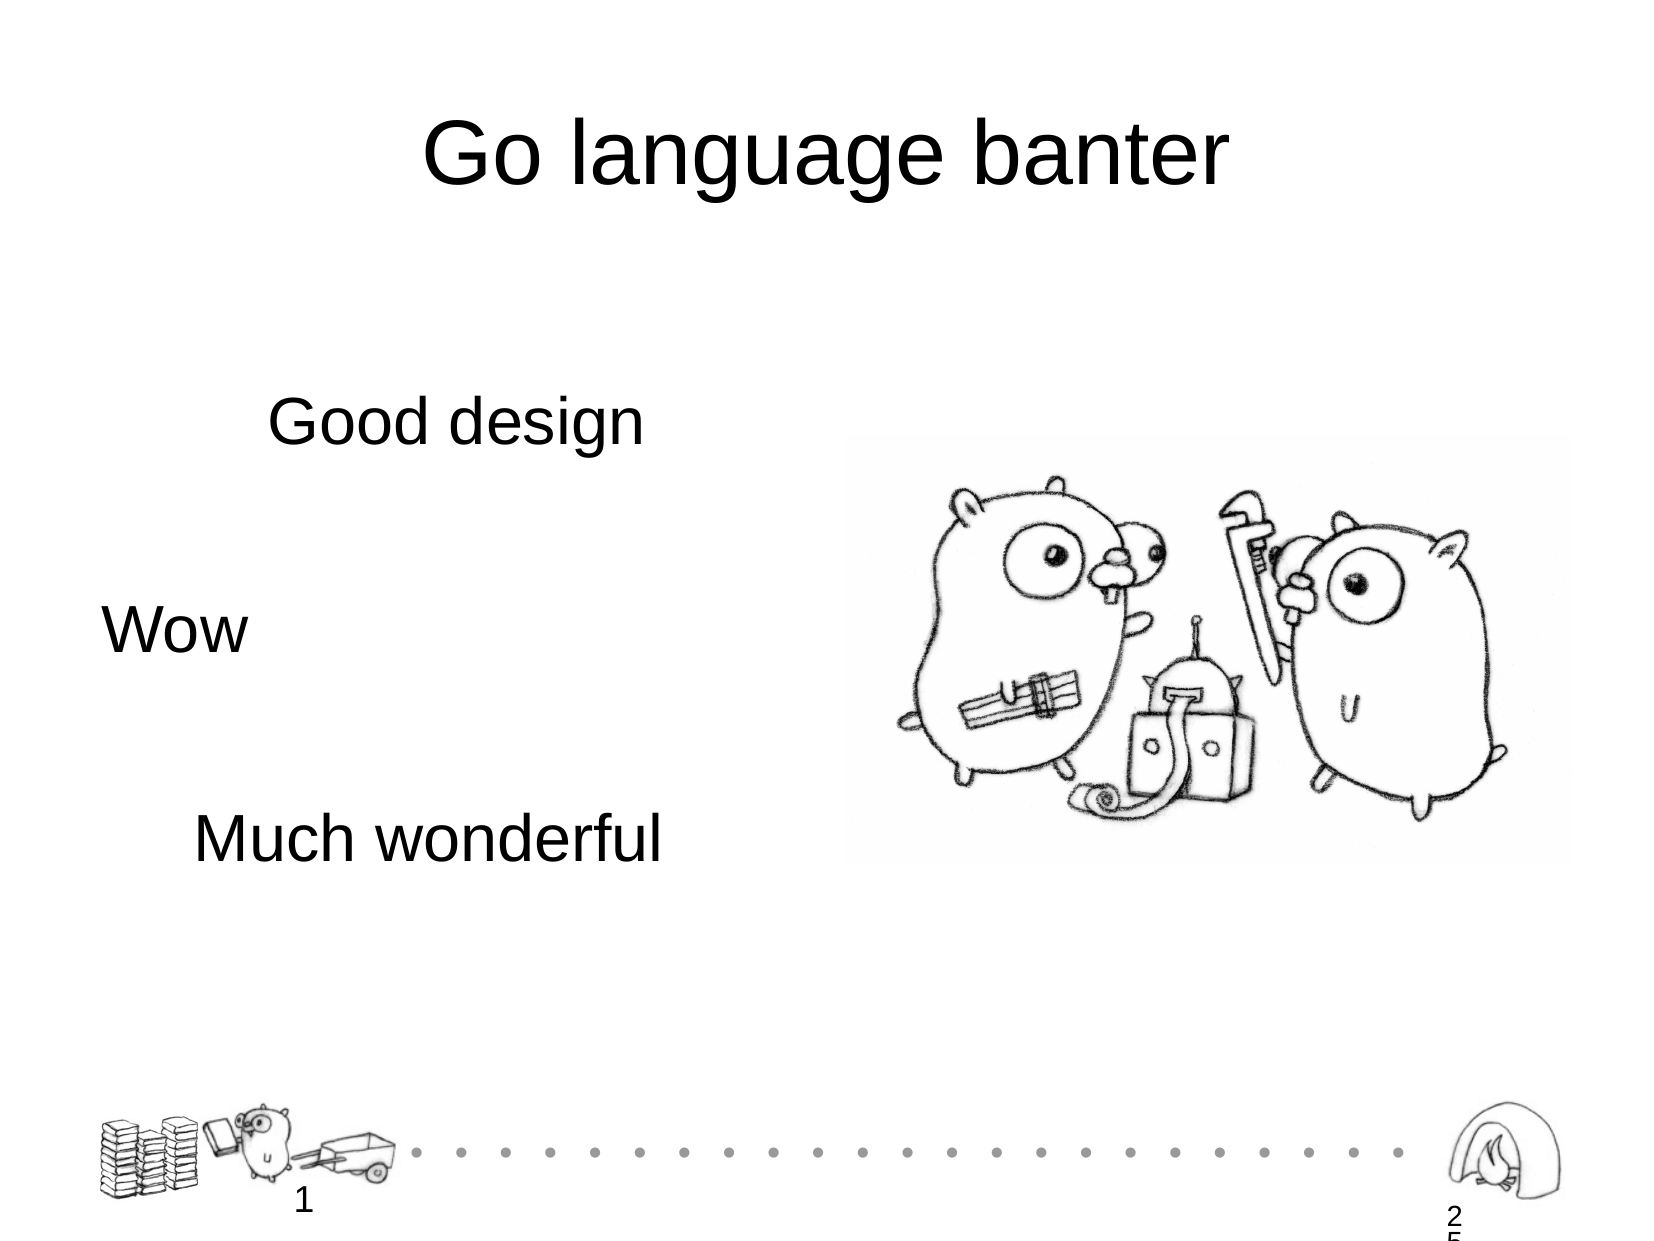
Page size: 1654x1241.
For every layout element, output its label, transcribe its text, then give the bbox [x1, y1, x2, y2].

picture [88, 1062, 411, 1211]
picture [845, 434, 1572, 865]
title Go language banter [82, 49, 1571, 257]
list Good design Wow Much wonderful [82, 383, 809, 1010]
picture [1441, 1092, 1565, 1211]
